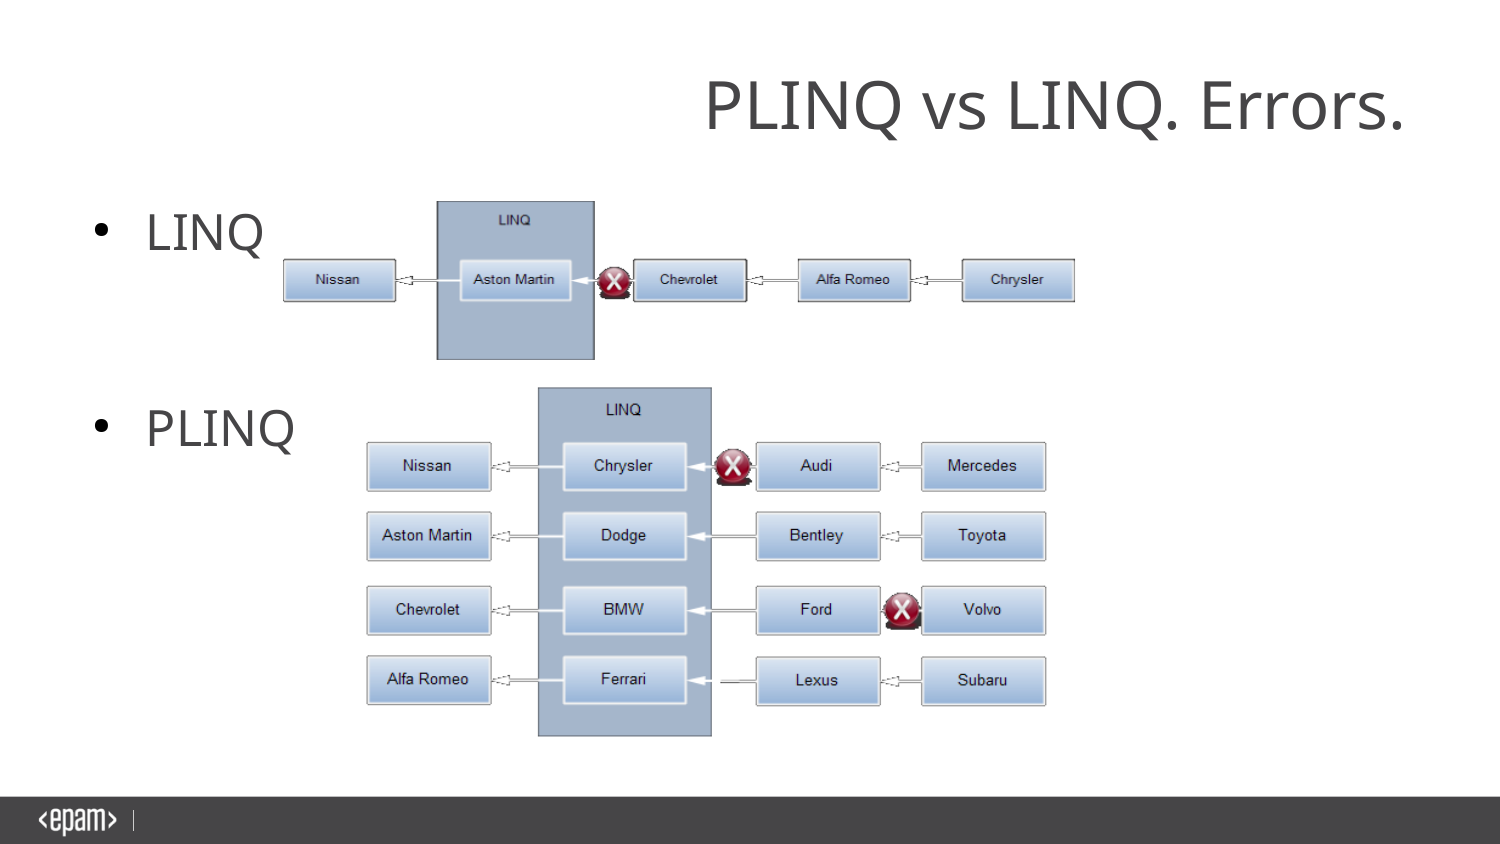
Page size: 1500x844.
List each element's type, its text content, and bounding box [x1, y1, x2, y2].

list LINQ PLINQ [75, 197, 1425, 755]
picture [38, 808, 117, 837]
picture [283, 197, 1093, 367]
title PLINQ vs LINQ. Errors. [75, 33, 1425, 175]
picture [307, 377, 1134, 747]
